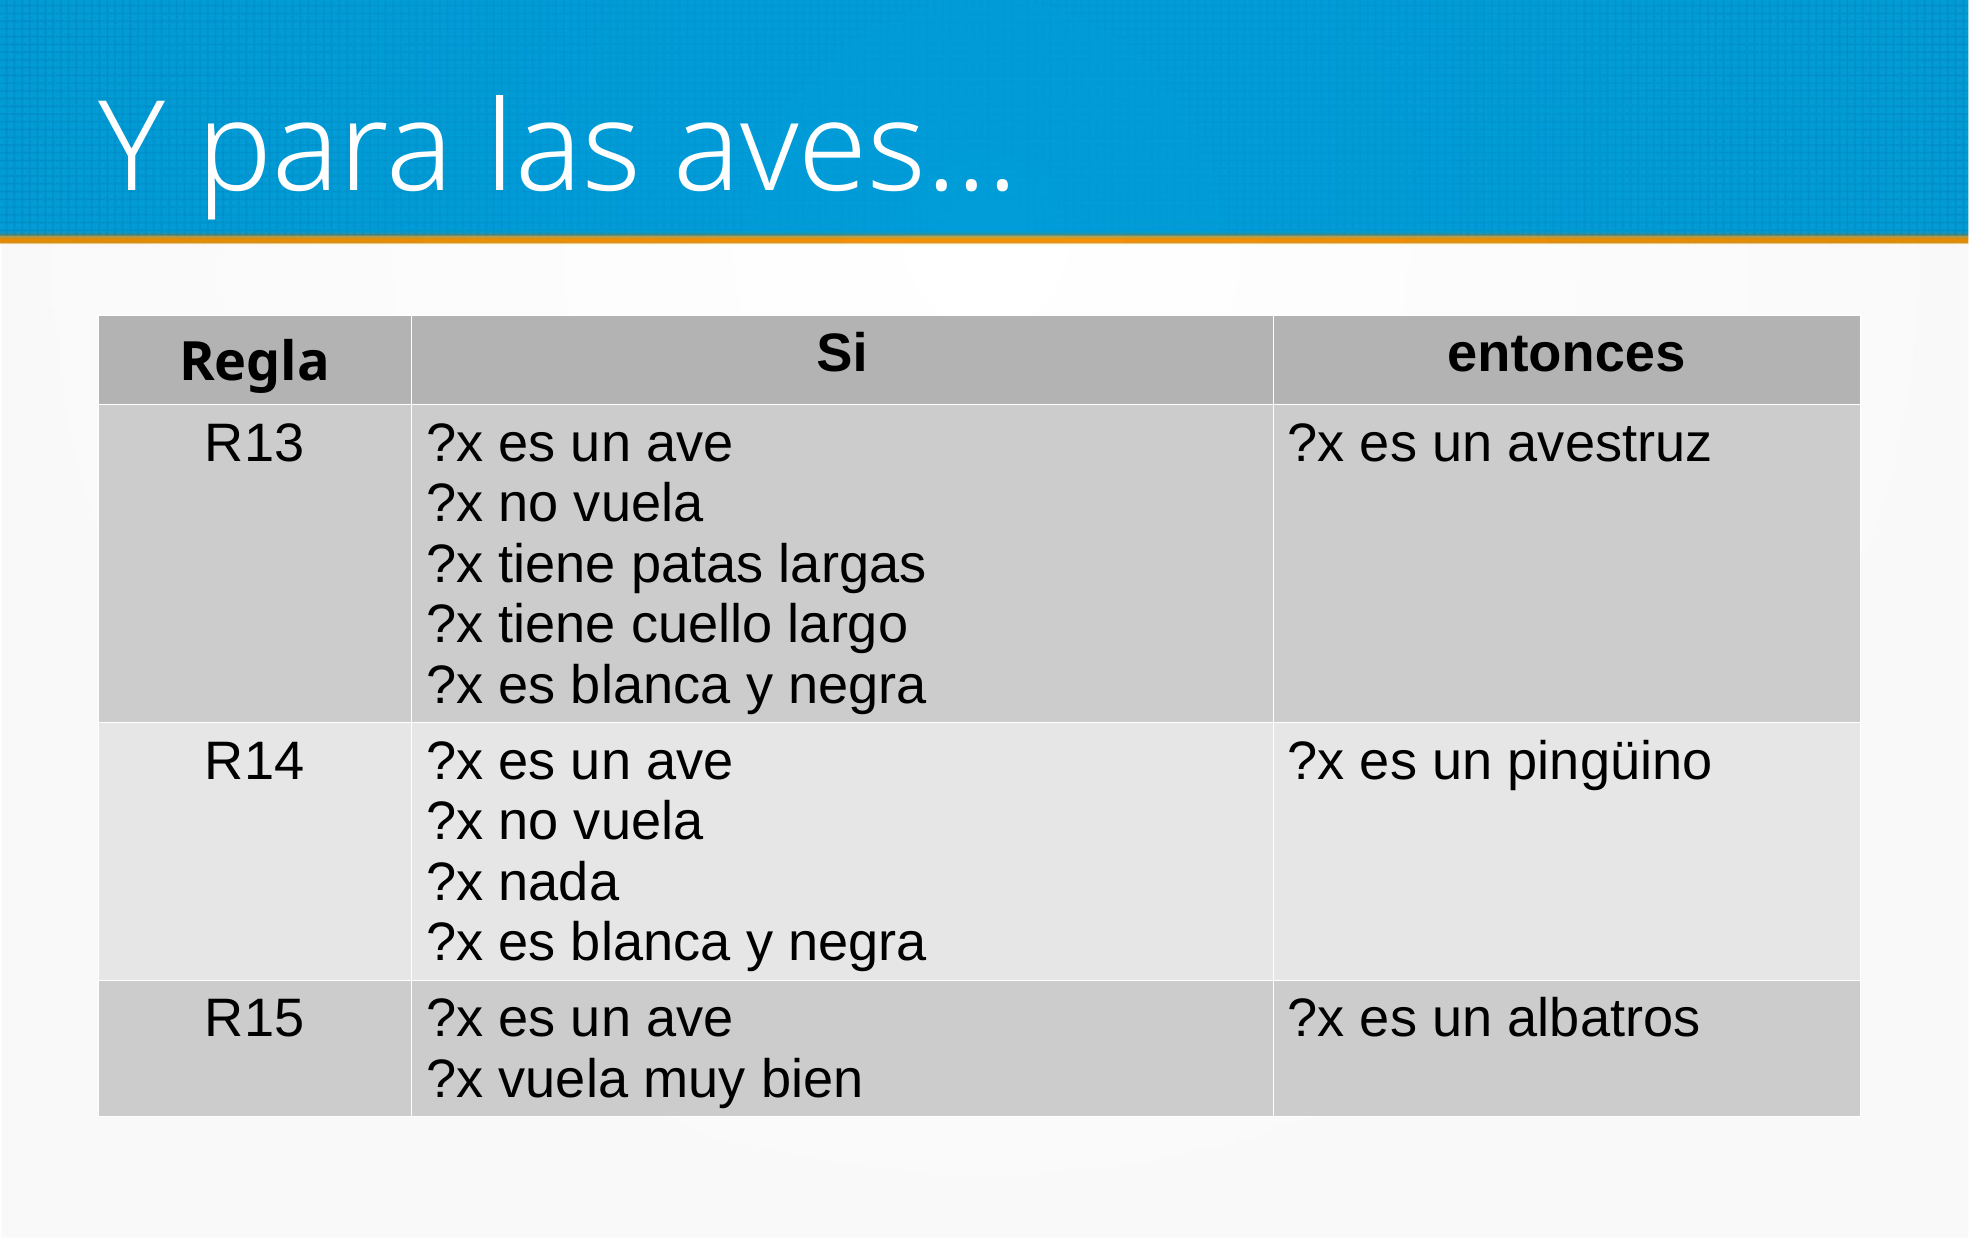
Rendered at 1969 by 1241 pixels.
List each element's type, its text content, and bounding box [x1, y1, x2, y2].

table_header Si [412, 316, 1273, 404]
table_cell ?x es un pingüino [1274, 723, 1860, 980]
table_cell ?x es un albatros [1274, 981, 1860, 1116]
table_header entonces [1274, 316, 1860, 404]
table_cell ?x es un avestruz [1274, 405, 1860, 722]
table_cell R15 [99, 981, 411, 1116]
picture [0, 233, 1969, 1241]
title Y para las aves... [98, 19, 1870, 227]
table_cell ?x es un ave ?x vuela muy bien [412, 981, 1273, 1116]
table_header Regla [99, 316, 411, 404]
table_cell ?x es un ave ?x no vuela ?x tiene patas largas ?x tiene cuello largo ?x es blanca y negra [412, 405, 1273, 722]
table_cell R14 [99, 723, 411, 980]
table_cell ?x es un ave ?x no vuela ?x nada ?x es blanca y negra [412, 723, 1273, 980]
table_cell R13 [99, 405, 411, 722]
